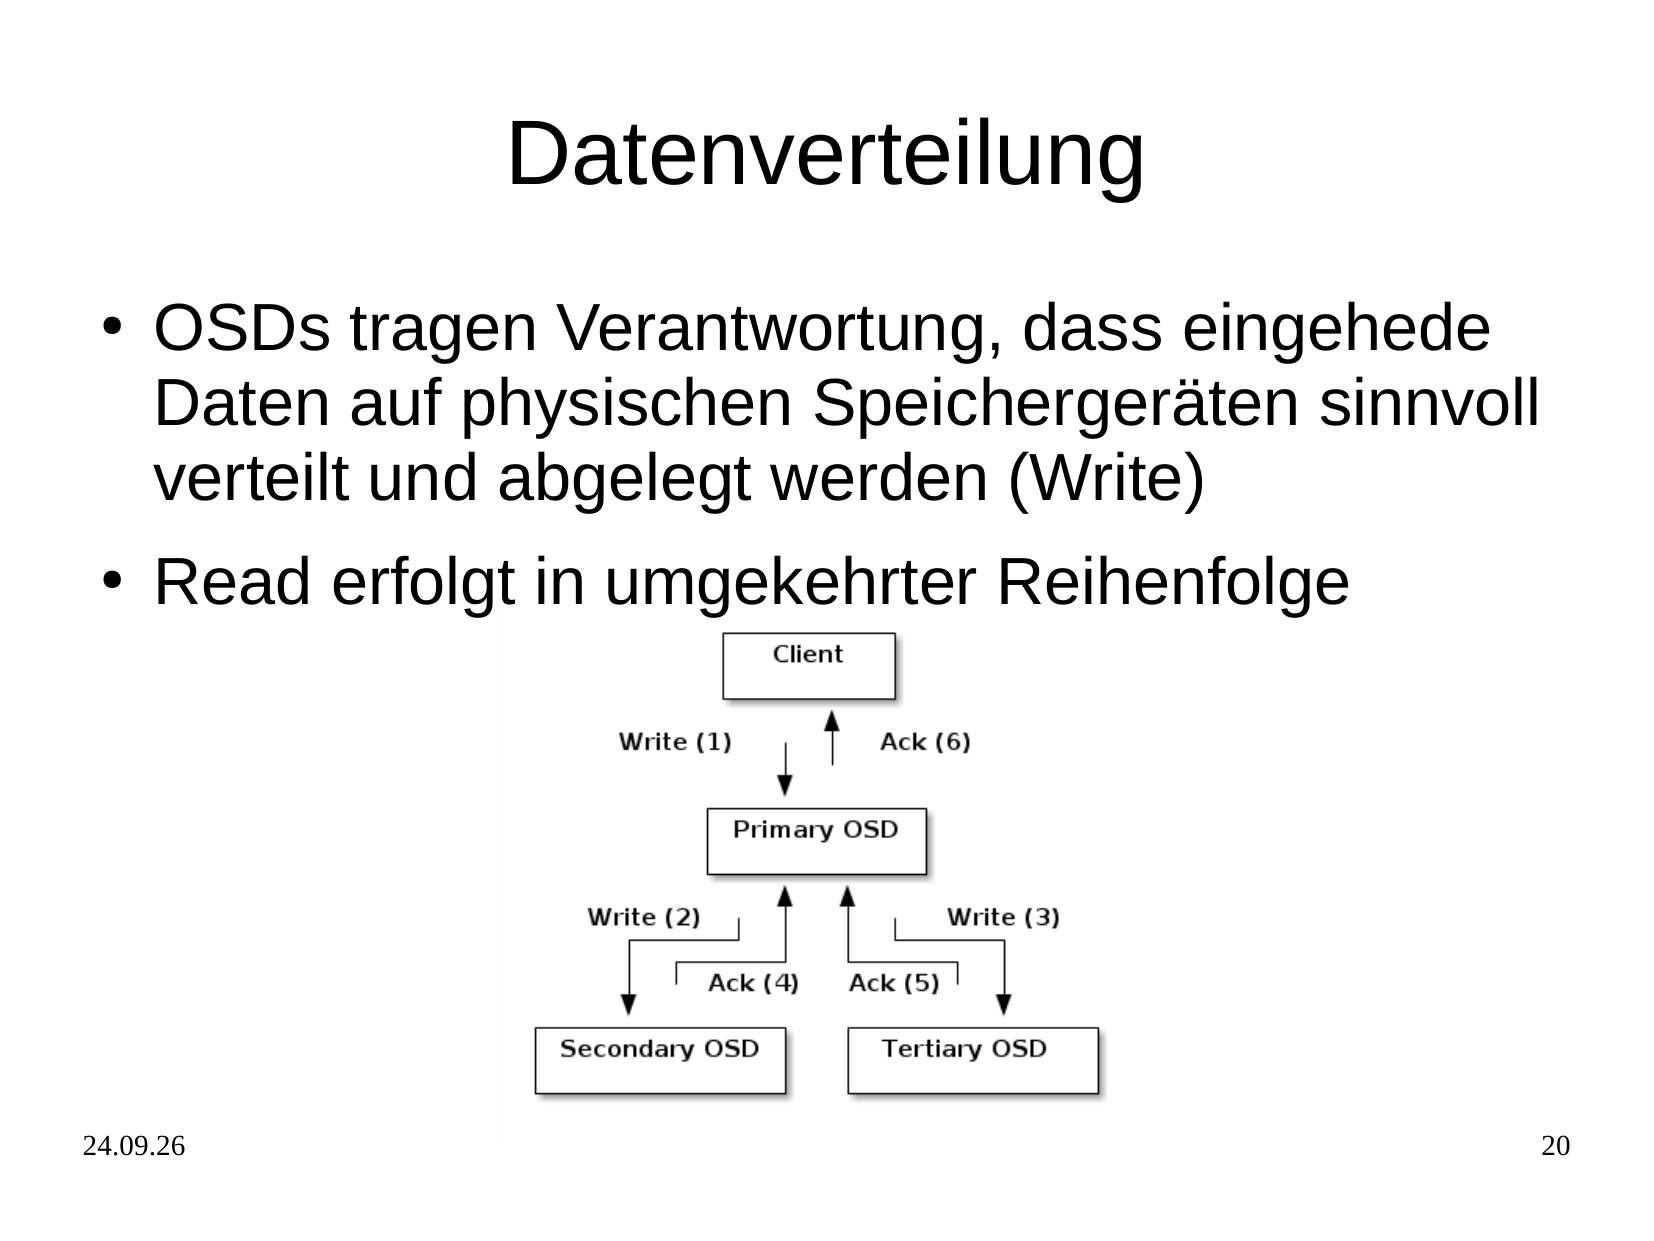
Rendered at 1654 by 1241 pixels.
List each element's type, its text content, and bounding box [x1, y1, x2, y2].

title Datenverteilung [82, 49, 1571, 257]
picture [496, 1010, 1137, 1148]
list OSDs tragen Verantwortung, dass eingehede Daten auf physischen Speichergeräten sinnvoll verteilt und abgelegt werden (Write) Read erfolgt in umgekehrter Reihenfolge [82, 290, 1571, 1010]
